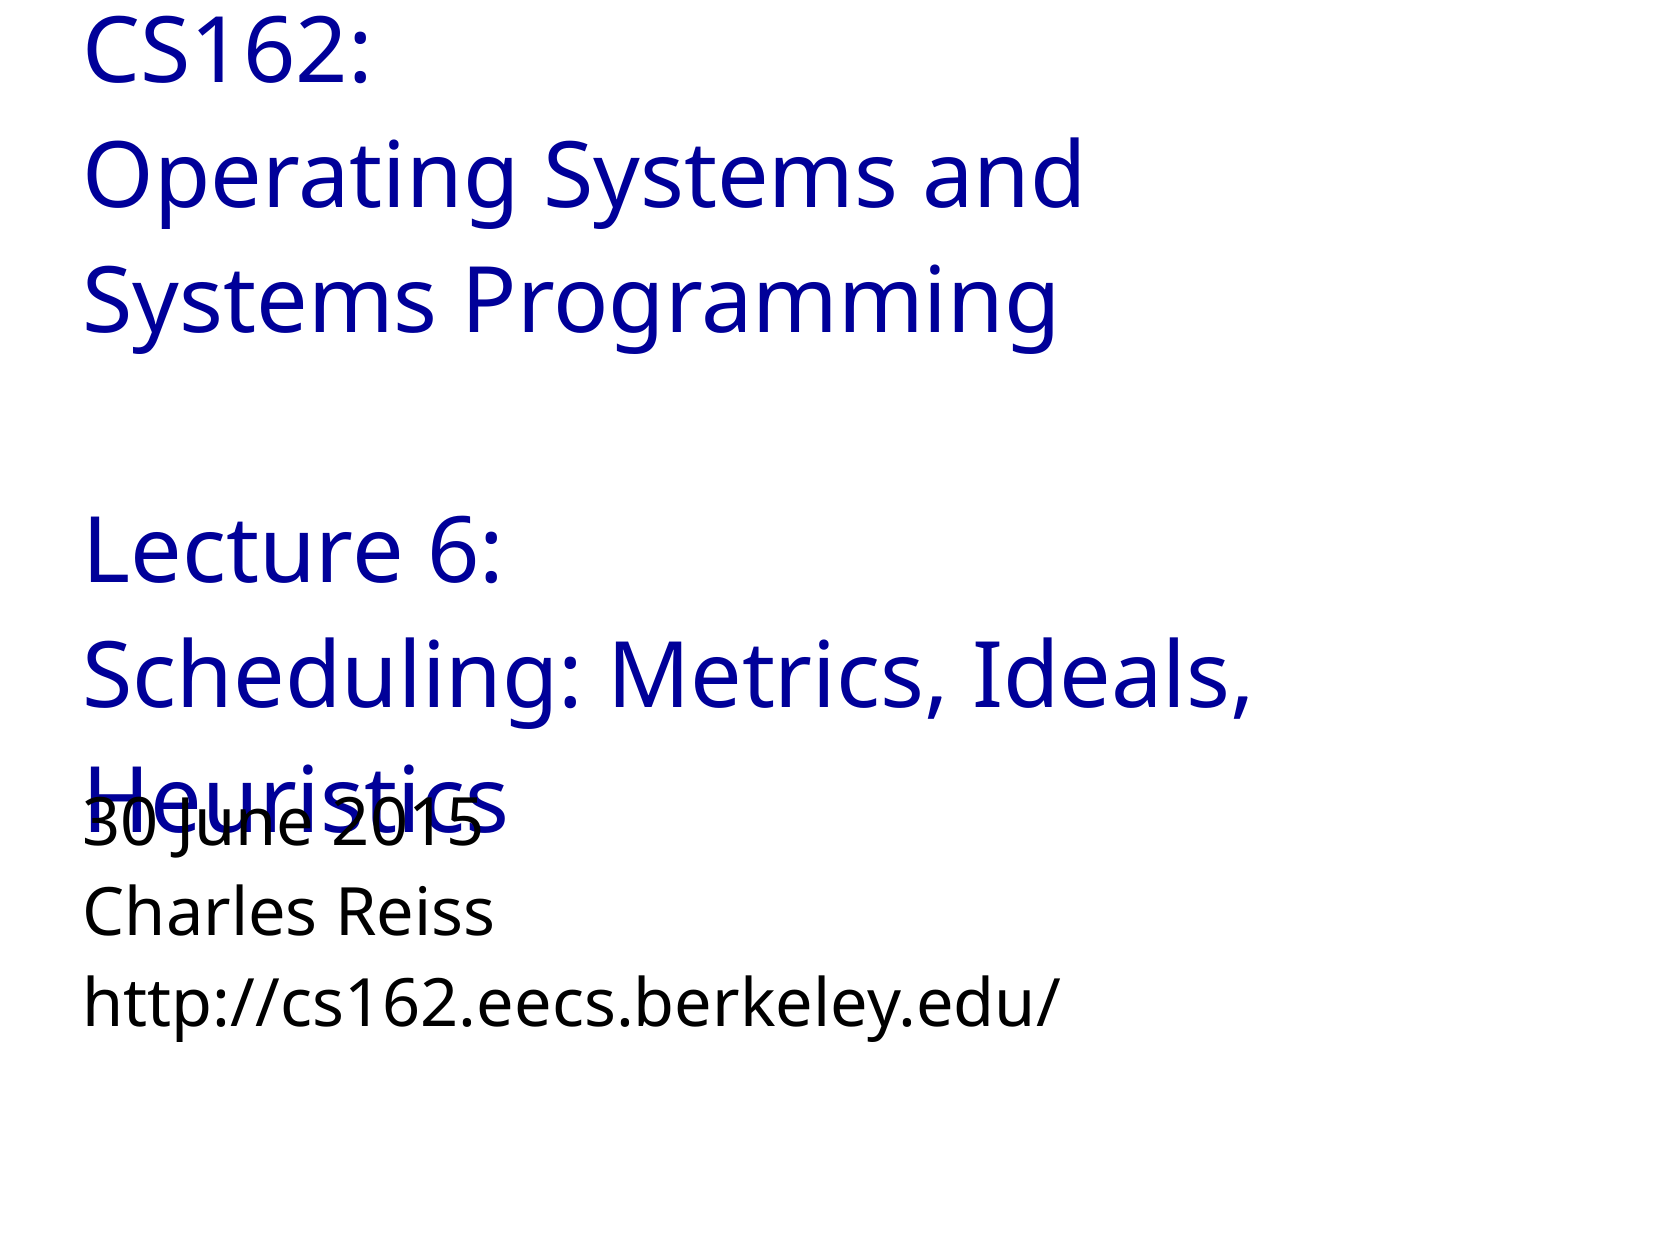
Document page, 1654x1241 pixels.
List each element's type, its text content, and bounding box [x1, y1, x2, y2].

subtitle 30 June 2015 Charles Reiss http://cs162.eecs.berkeley.edu/ [82, 797, 1571, 1022]
title CS162: Operating Systems and Systems Programming Lecture 6: Scheduling: Metrics, Ideals, Heuristics [82, 67, 1636, 777]
